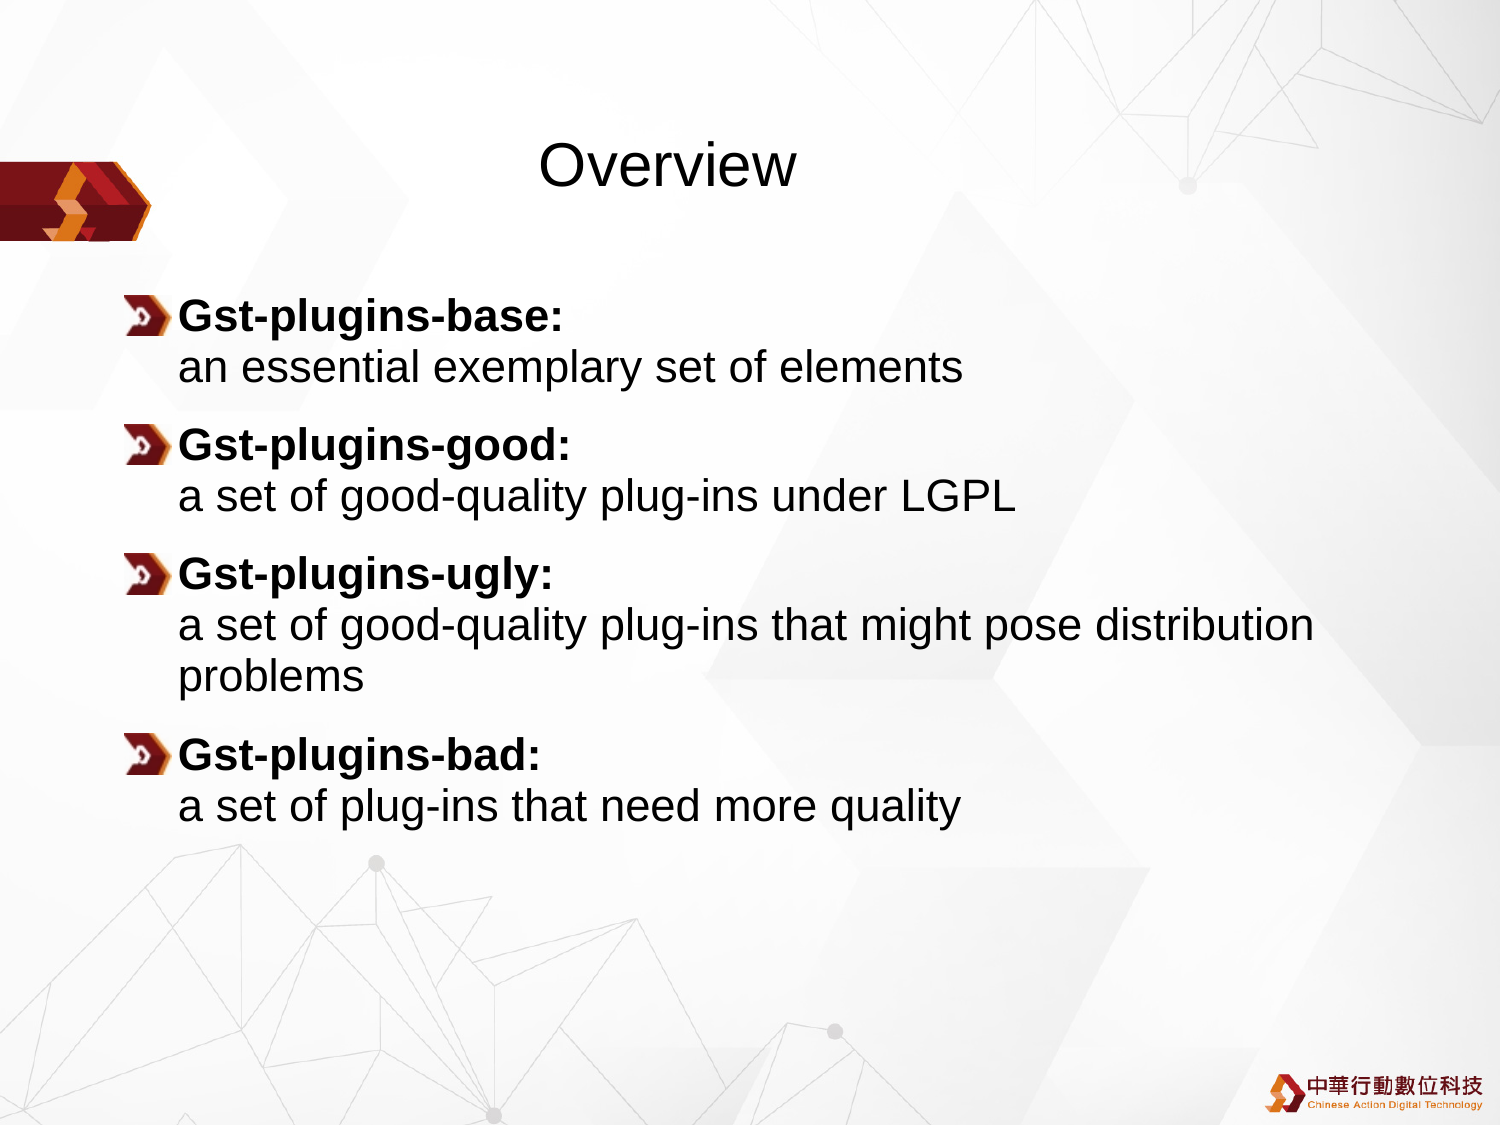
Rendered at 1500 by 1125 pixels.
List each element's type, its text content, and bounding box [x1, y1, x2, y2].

picture [0, 0, 1500, 1125]
title Overview [538, 108, 996, 222]
list Gst-plugins-base: an essential exemplary set of elements Gst-plugins-good: a set of good-quality plug-ins under LGPL Gst-plugins-ugly: a set of good-quality plug-ins that might pose distribution problems Gst-plugins-bad: a set of plug-ins that need more quality [107, 290, 1425, 943]
